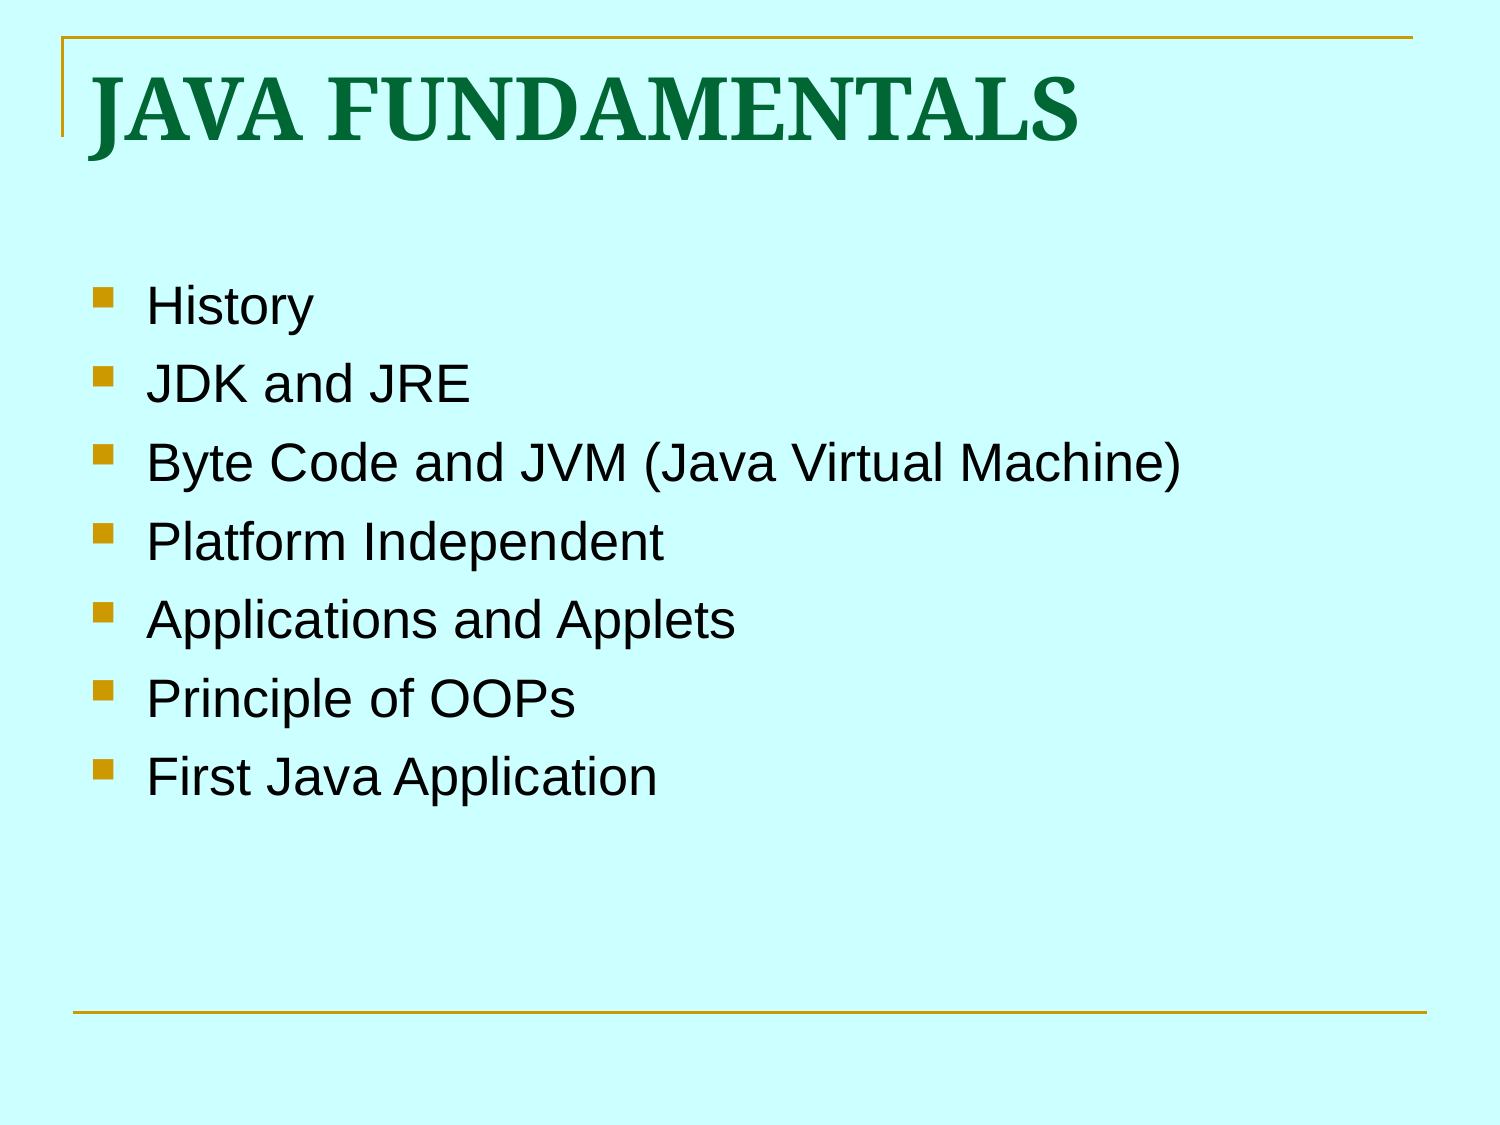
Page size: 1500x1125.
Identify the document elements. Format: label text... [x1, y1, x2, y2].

title JAVA FUNDAMENTALS [75, 45, 1426, 233]
list History JDK and JRE Byte Code and JVM (Java Virtual Machine) Platform Independent Applications and Applets Principle of OOPs First Java Application [75, 262, 1426, 1006]
